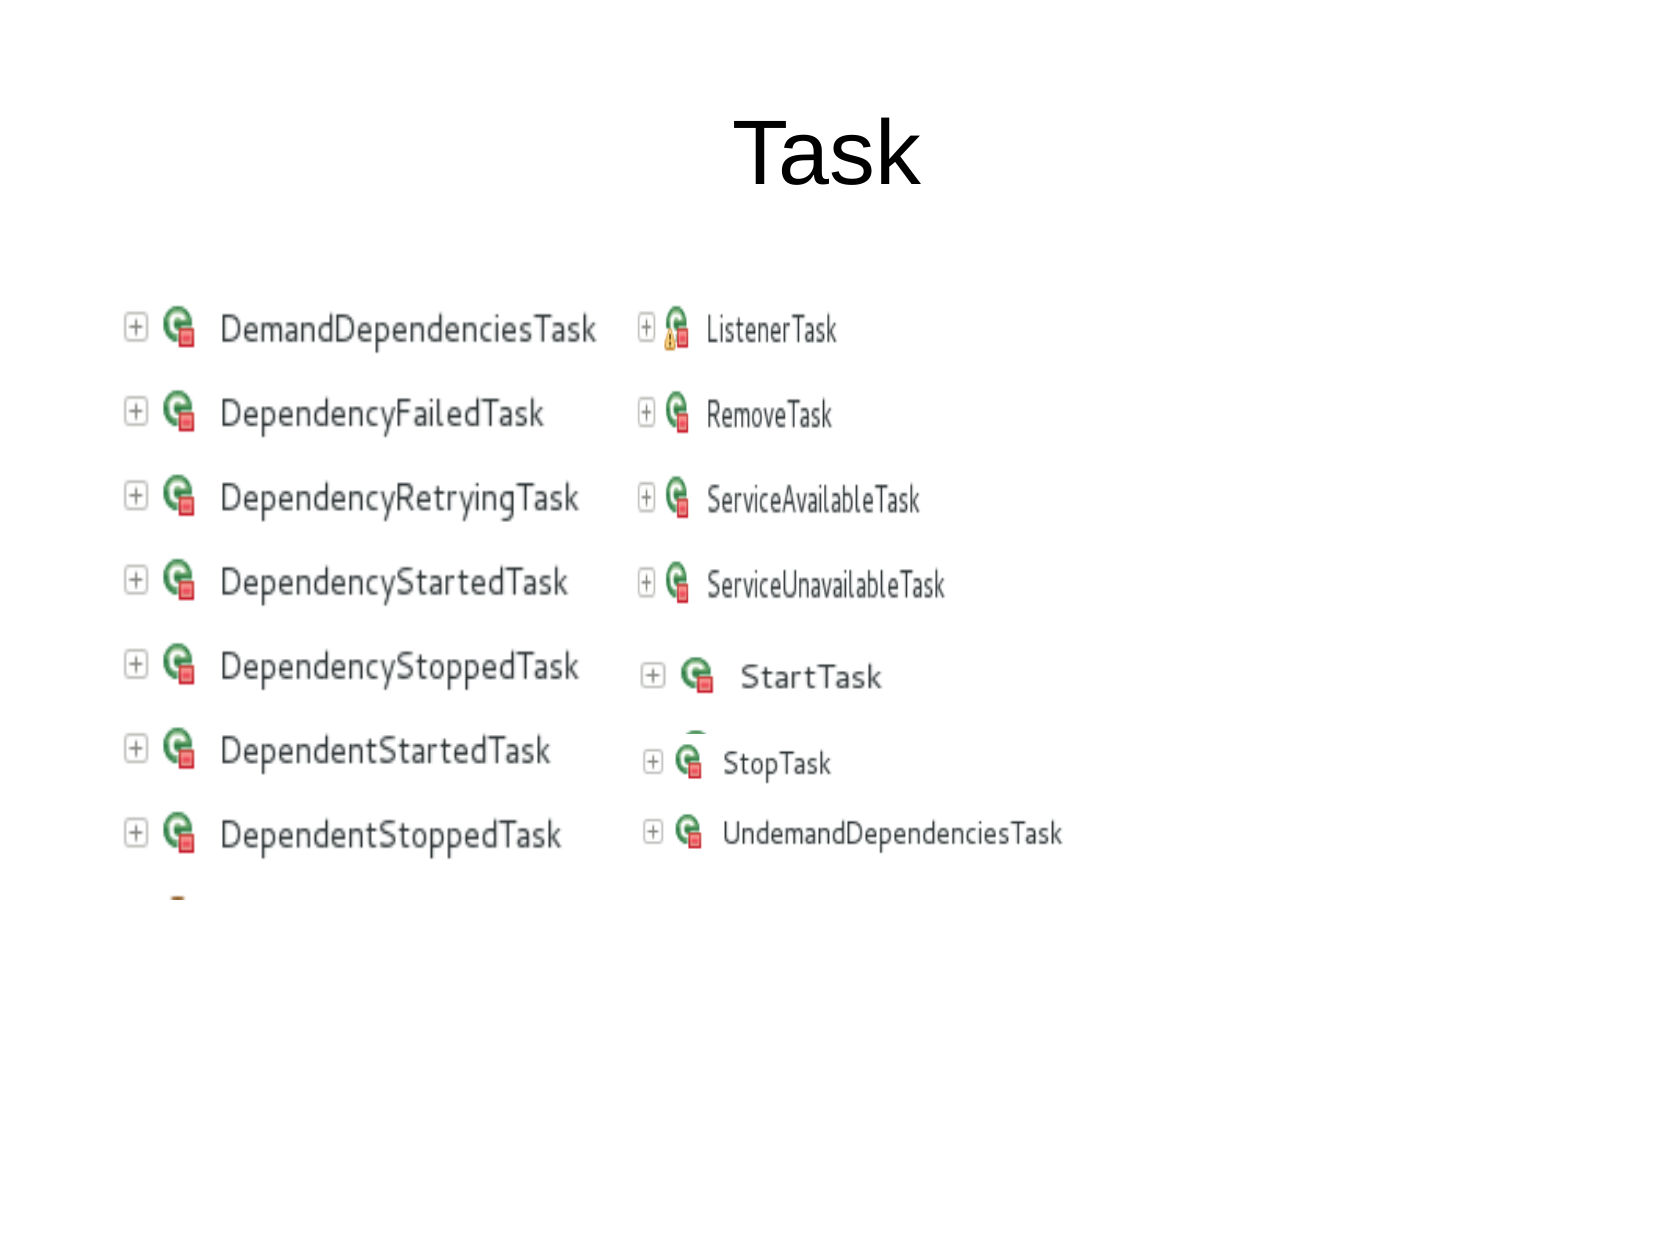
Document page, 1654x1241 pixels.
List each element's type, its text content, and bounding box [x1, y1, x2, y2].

picture [105, 299, 1081, 901]
title Task [82, 49, 1571, 257]
